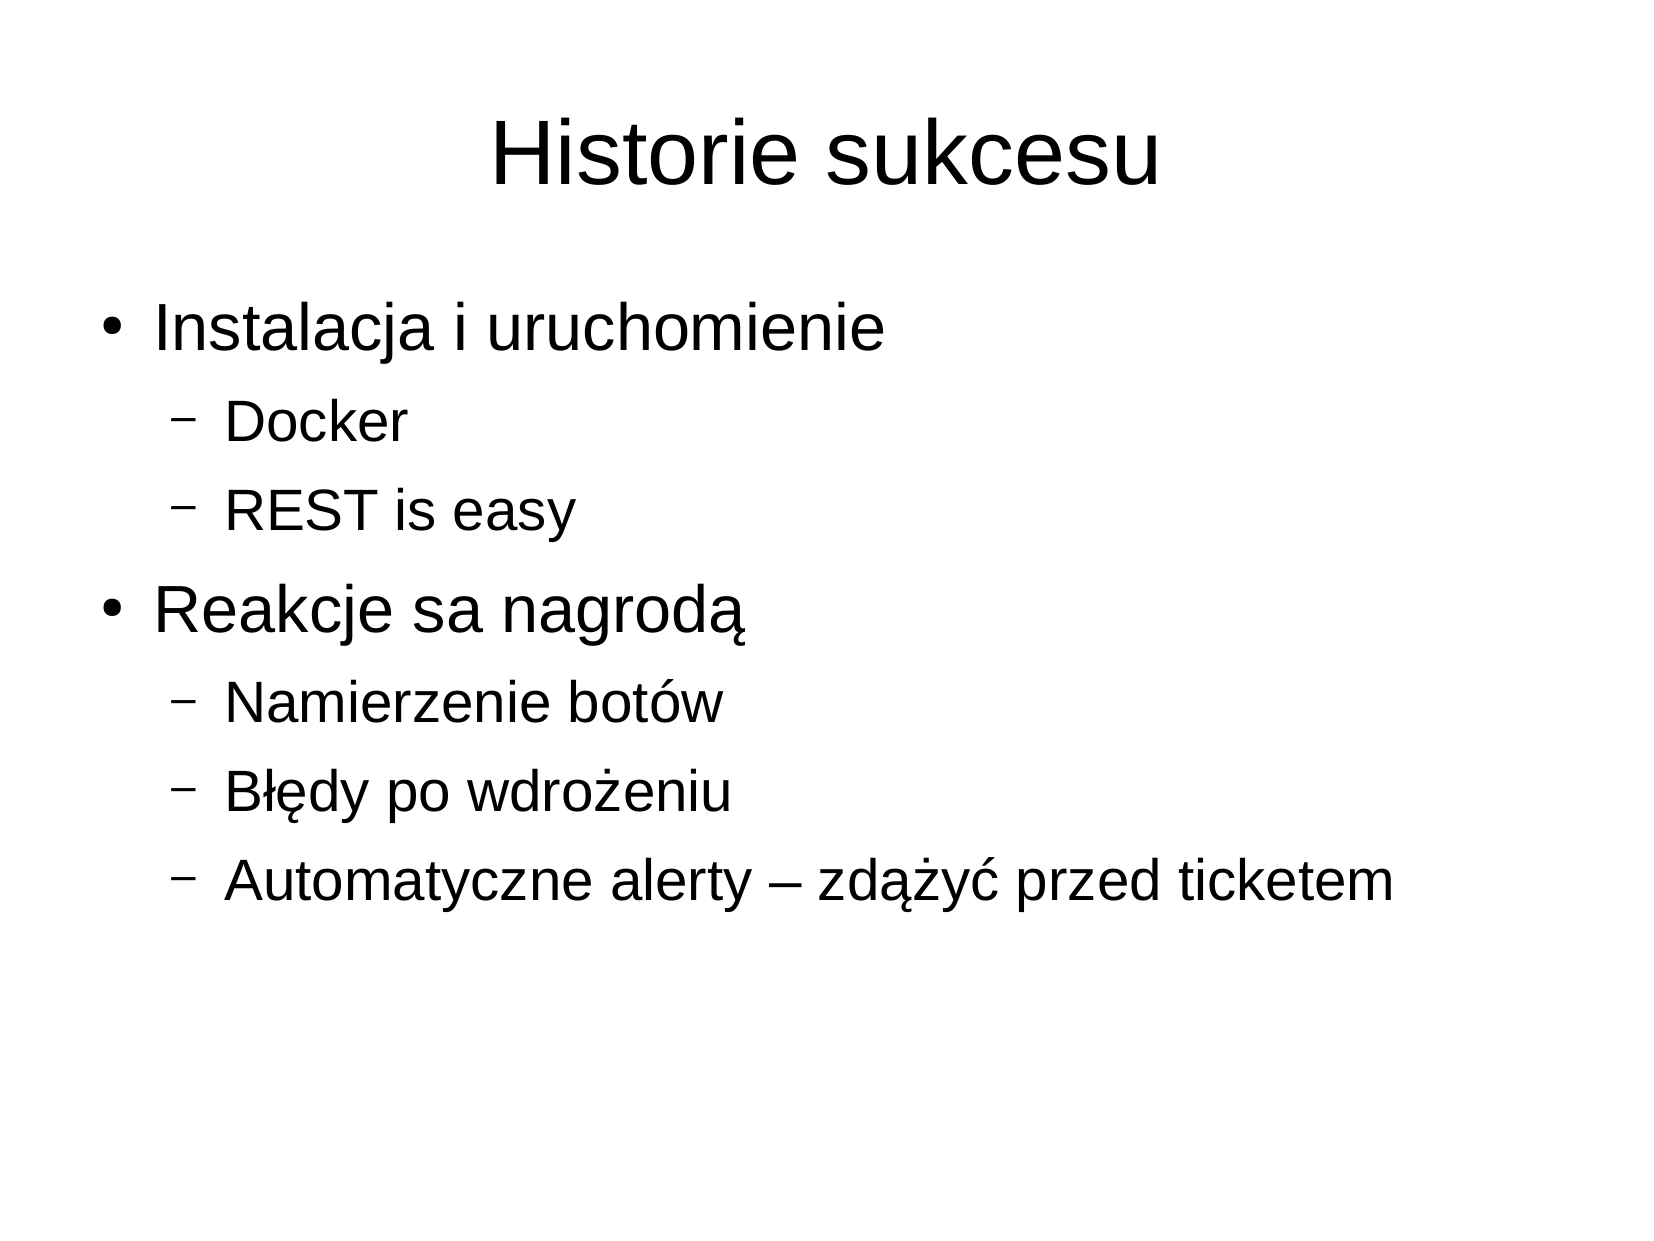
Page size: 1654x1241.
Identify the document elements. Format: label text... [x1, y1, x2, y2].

list Instalacja i uruchomienie Docker REST is easy Reakcje sa nagrodą Namierzenie botów Błędy po wdrożeniu Automatyczne alerty – zdążyć przed ticketem [82, 290, 1571, 1010]
title Historie sukcesu [82, 49, 1571, 257]
